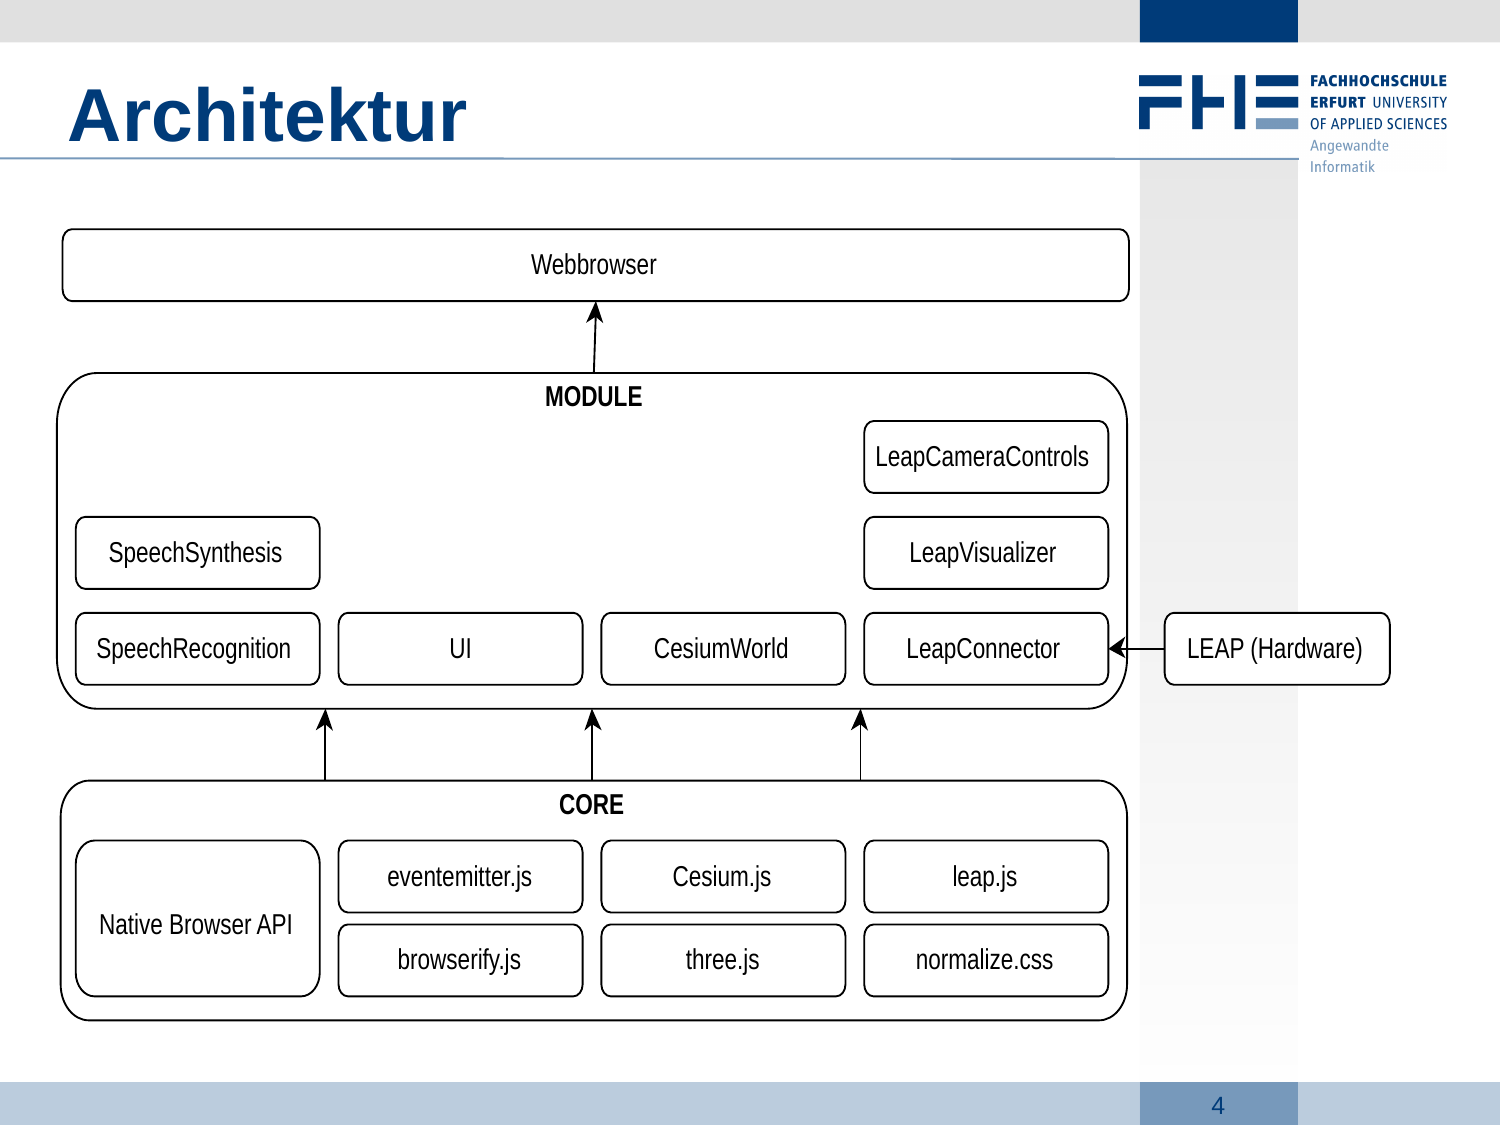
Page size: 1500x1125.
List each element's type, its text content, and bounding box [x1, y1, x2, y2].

picture [53, 224, 1394, 1028]
picture [1139, 75, 1447, 172]
title Architektur [53, 58, 1140, 142]
